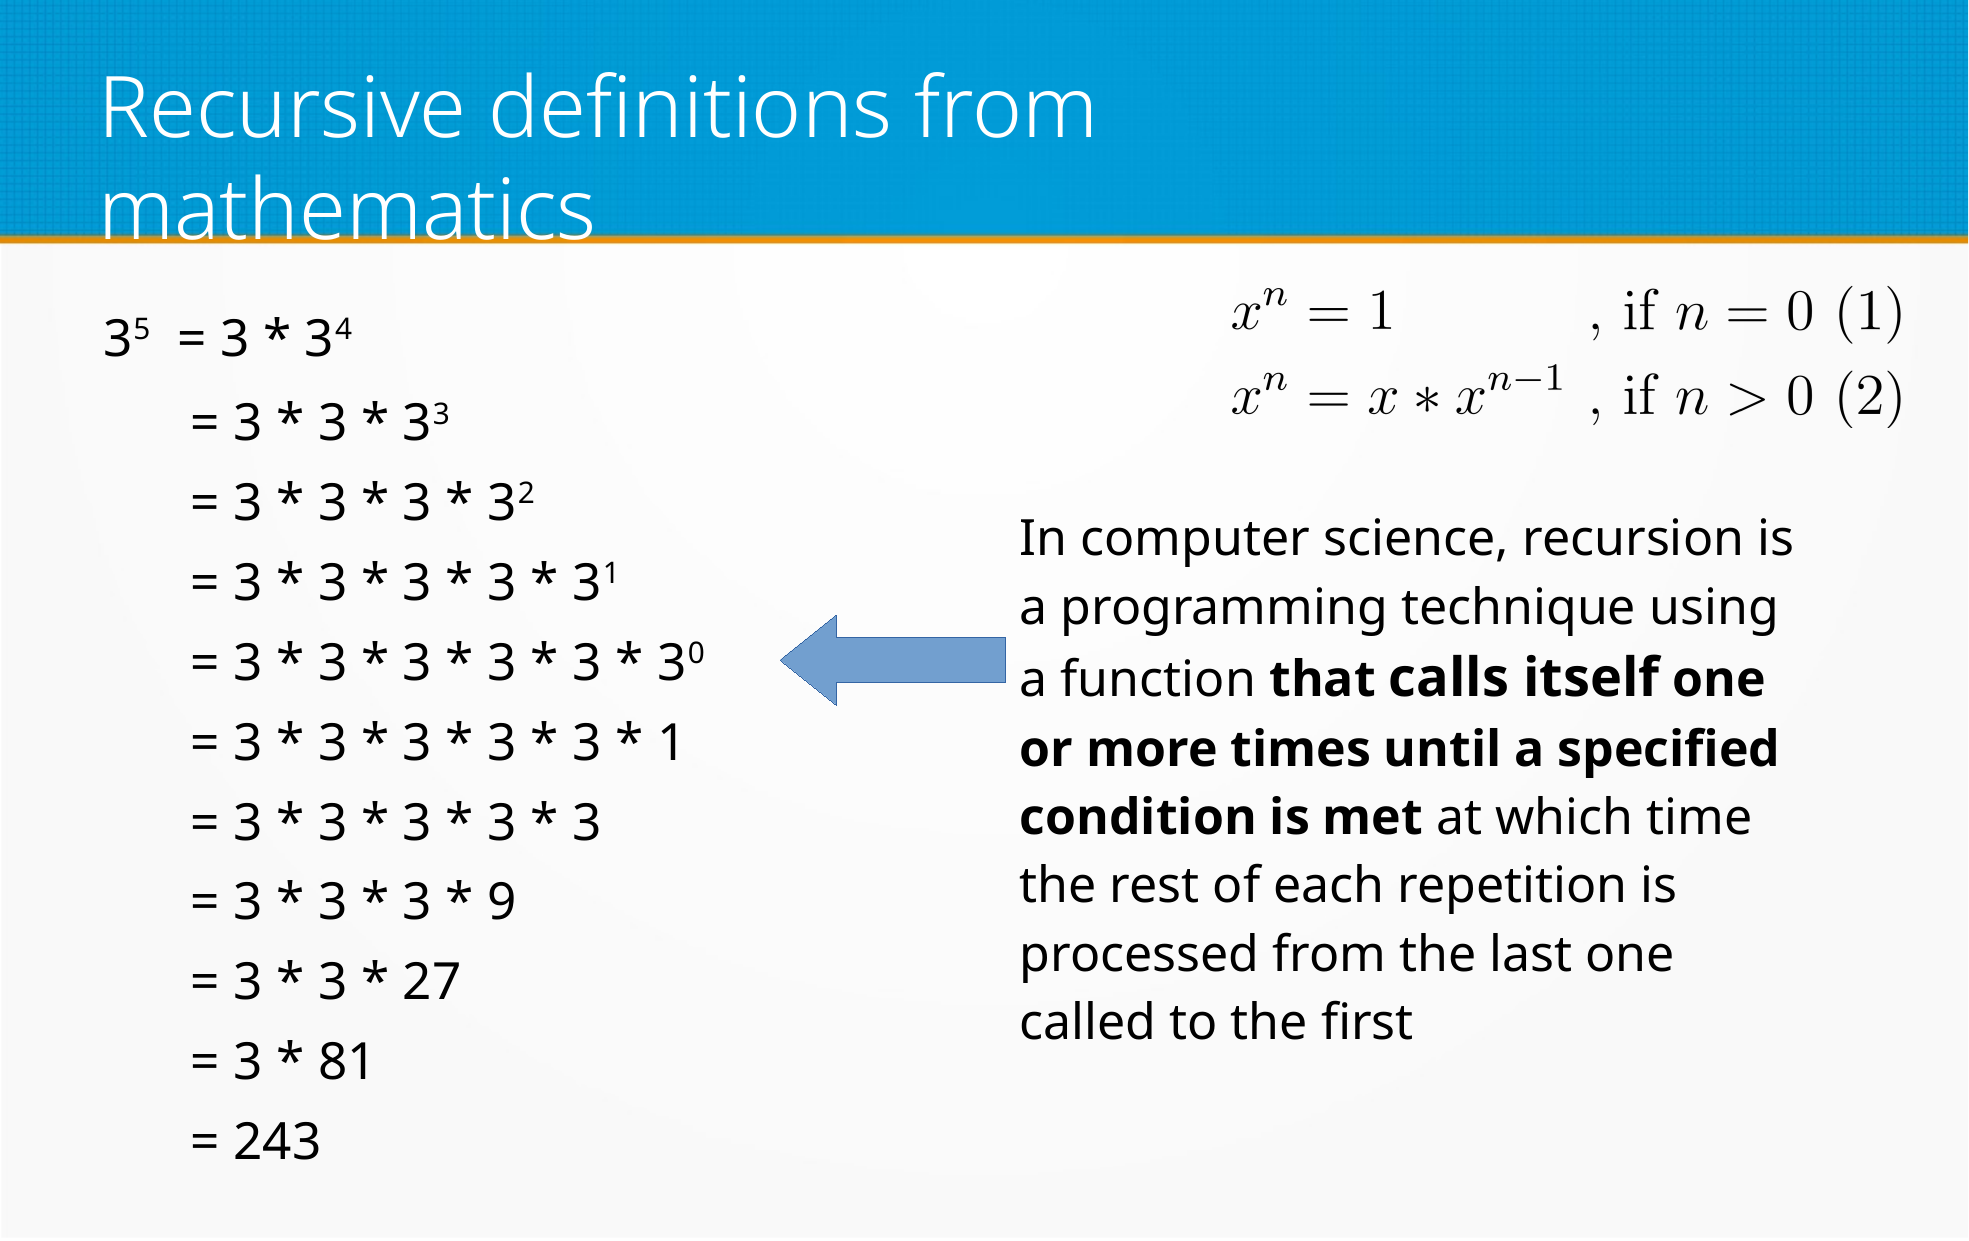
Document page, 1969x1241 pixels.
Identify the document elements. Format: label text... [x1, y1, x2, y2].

picture [0, 233, 1969, 1241]
text_box [780, 615, 1006, 706]
title Recursive definitions from mathematics [98, 49, 1870, 257]
text_box In computer science, recursion is a programming technique using a function that calls itself one or more times until a specified condition is met at which time the rest of each repetition is processed from the last one called to the first [1005, 495, 1816, 1156]
list 35 = 3 * 34 = 3 * 3 * 33 = 3 * 3 * 3 * 32 = 3 * 3 * 3 * 3 * 31 = 3 * 3 * 3 * 3 * 3 * 30 = 3 * 3 * 3 * 3 * 3 * 1 = 3 * 3 * 3 * 3 * 3 = 3 * 3 * 3 * 9 = 3 * 3 * 27 = 3 * 81 = 243 [90, 305, 1862, 1171]
